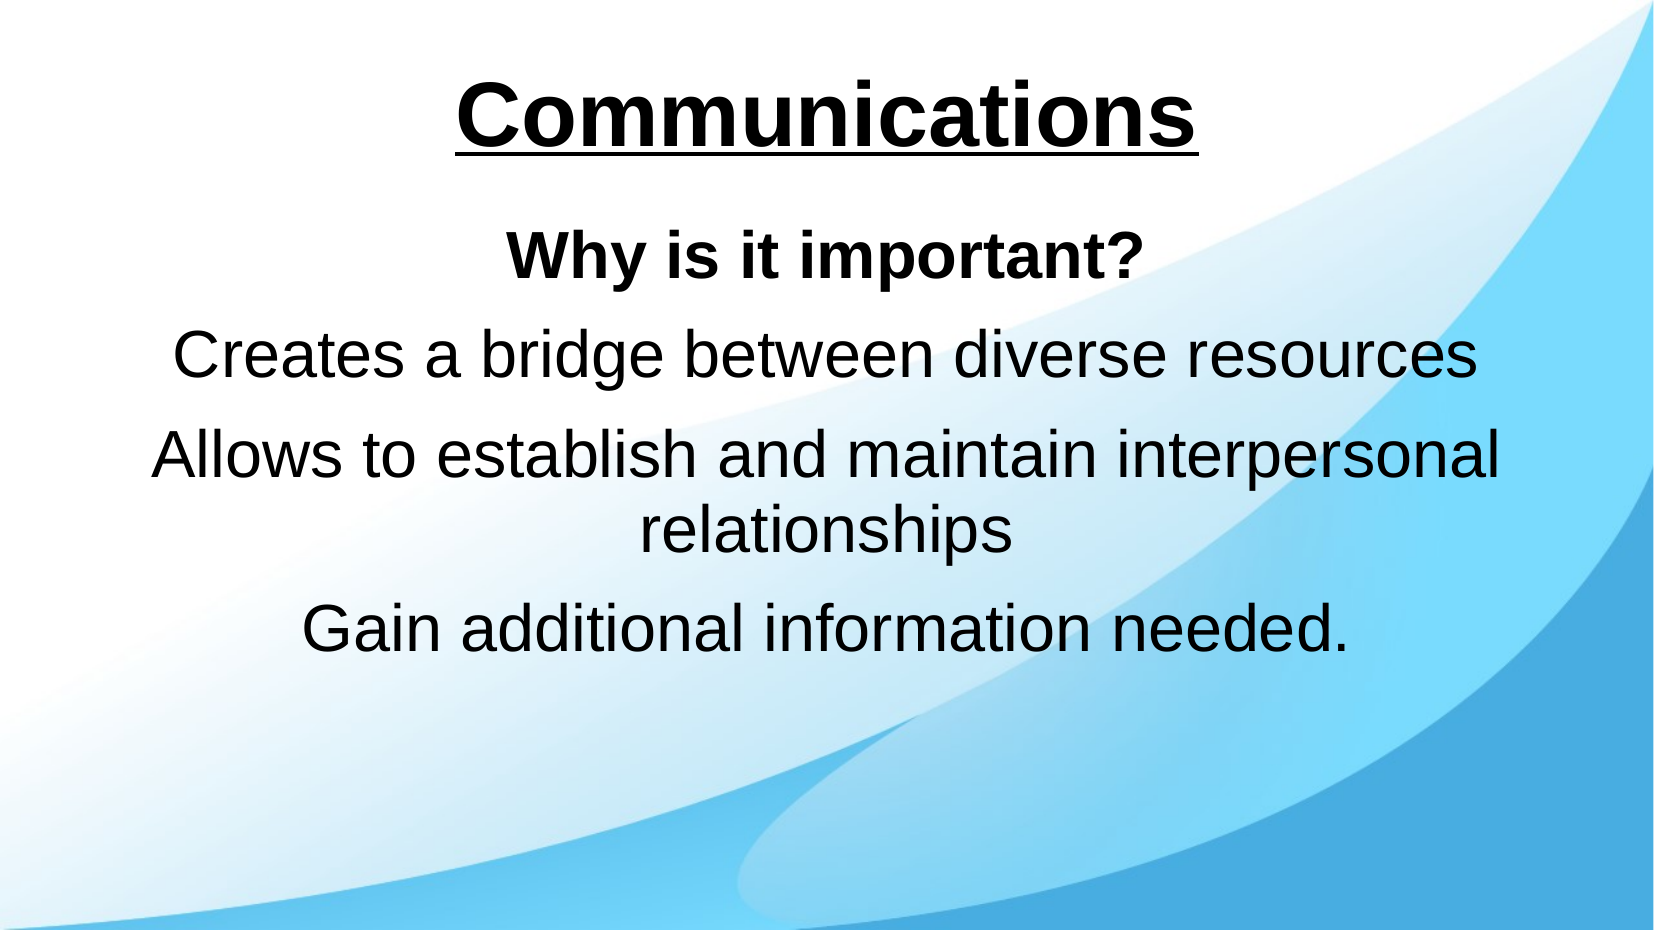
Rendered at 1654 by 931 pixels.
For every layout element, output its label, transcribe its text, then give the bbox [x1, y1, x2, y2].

subtitle Why is it important? Creates a bridge between diverse resources Allows to establish and maintain interpersonal relationships Gain additional information needed. [82, 217, 1571, 931]
picture [0, 0, 1654, 931]
title Communications [82, 37, 1571, 193]
